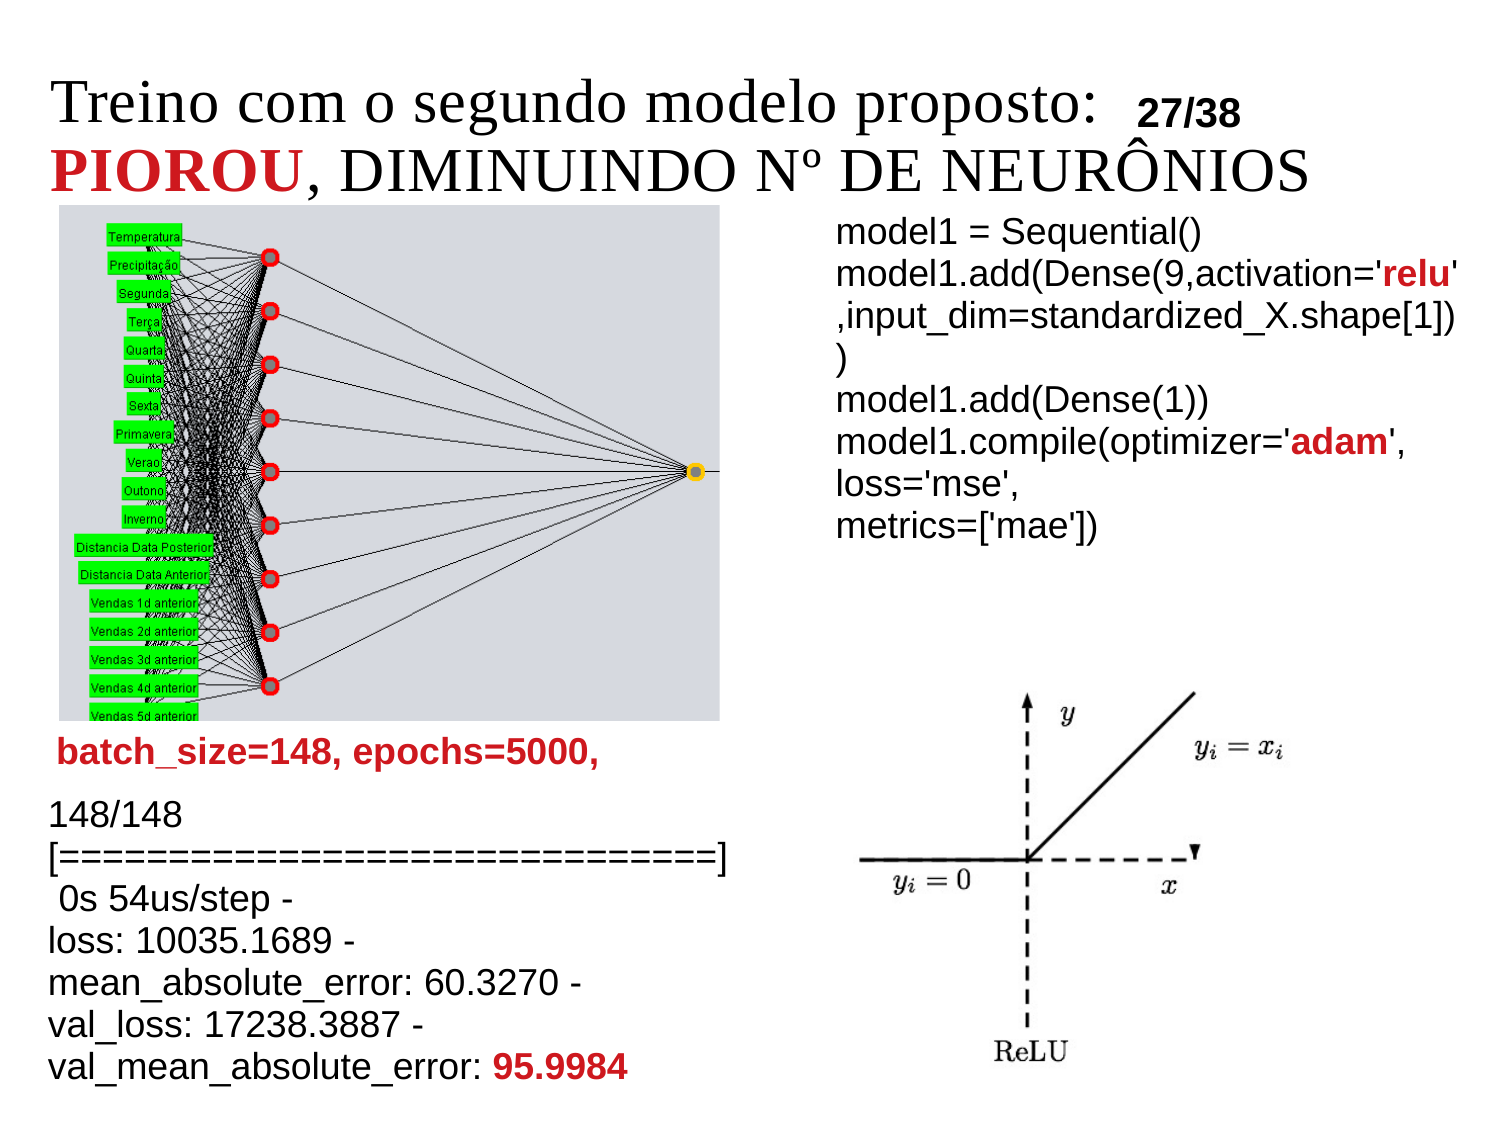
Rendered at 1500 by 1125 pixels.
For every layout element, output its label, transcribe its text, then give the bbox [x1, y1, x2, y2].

text_box 27/38 [1122, 82, 1335, 144]
text_box model1 = Sequential() model1.add(Dense(9,activation='relu',input_dim=standardized_X.shape[1])) model1.add(Dense(1)) model1.compile(optimizer='adam', loss='mse', metrics=['mae']) [820, 203, 1483, 638]
text_box batch_size=148, epochs=5000, [41, 722, 686, 786]
text_box Treino com o segundo modelo proposto: PIOROU, DIMINUINDO Nº DE NEURÔNIOS [35, 59, 1394, 282]
picture [59, 205, 720, 721]
picture [834, 661, 1323, 1083]
text_box 148/148 [==============================] 0s 54us/step - loss: 10035.1689 - mean_absolute_error: 60.3270 - val_loss: 17238.3887 - val_mean_absolute_error: 95.9984 [33, 786, 756, 1096]
